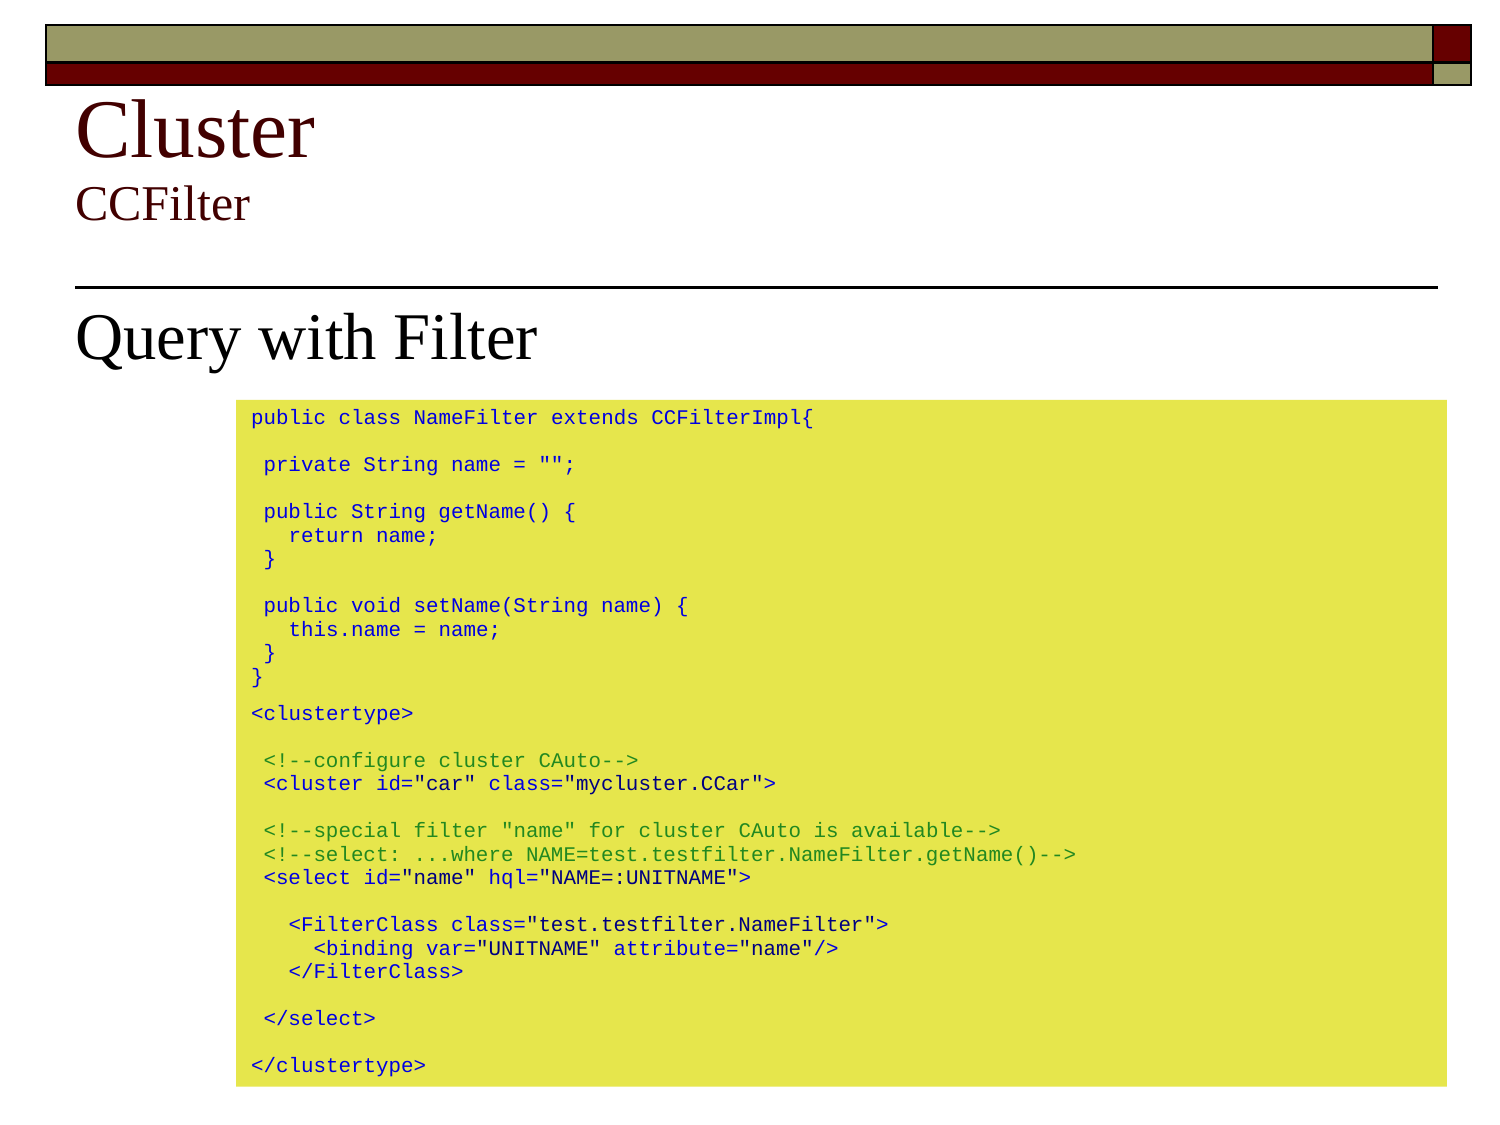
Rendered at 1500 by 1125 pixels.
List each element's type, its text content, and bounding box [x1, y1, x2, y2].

text_box <clustertype> <!--configure cluster CAuto--> <cluster id="car" class="mycluster.CCar"> <!--special filter "name" for cluster CAuto is available--> <!--select: ...where NAME=test.testfilter.NameFilter.getName()--> <select id="name" hql="NAME=:UNITNAME"> <FilterClass class="test.testfilter.NameFilter"> <binding var="UNITNAME" attribute="name"/> </FilterClass> </select> </clustertype> [236, 697, 1447, 1063]
text_box public class NameFilter extends CCFilterImpl{ private String name = ""; public String getName() { return name; } public void setName(String name) { this.name = name; } } [236, 399, 1447, 680]
list Query with Filter [75, 299, 1426, 1006]
title Cluster CCFilter [75, 39, 1426, 276]
